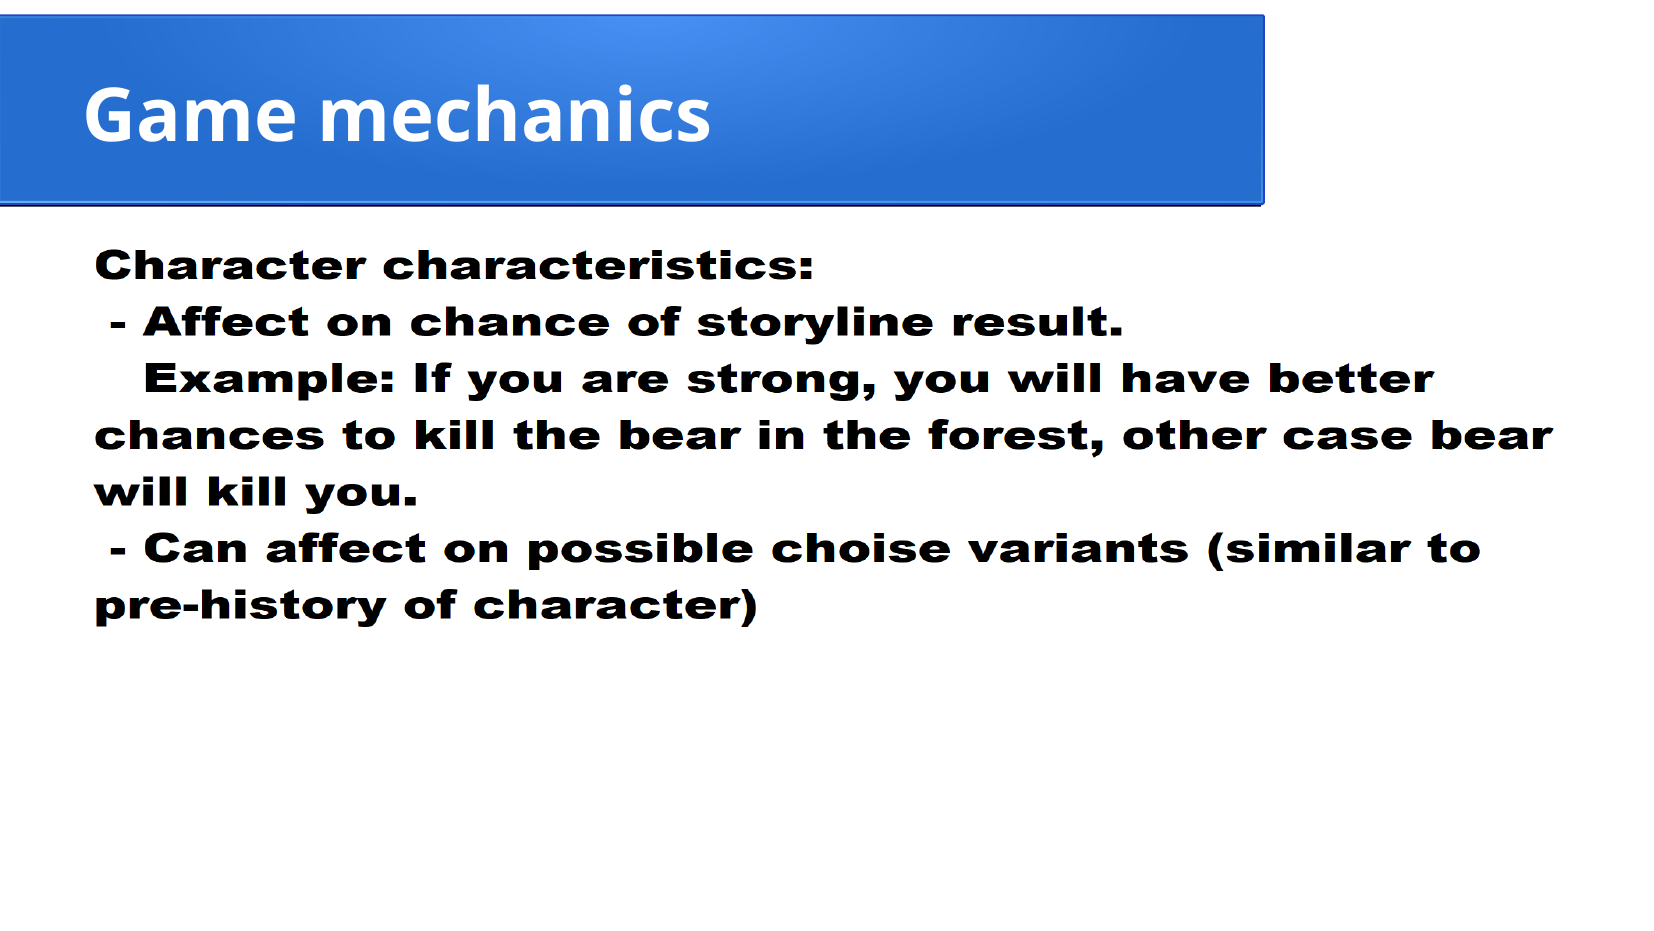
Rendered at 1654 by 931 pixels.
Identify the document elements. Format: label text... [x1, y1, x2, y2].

picture [82, 224, 1571, 764]
title Game mechanics [82, 35, 1235, 189]
